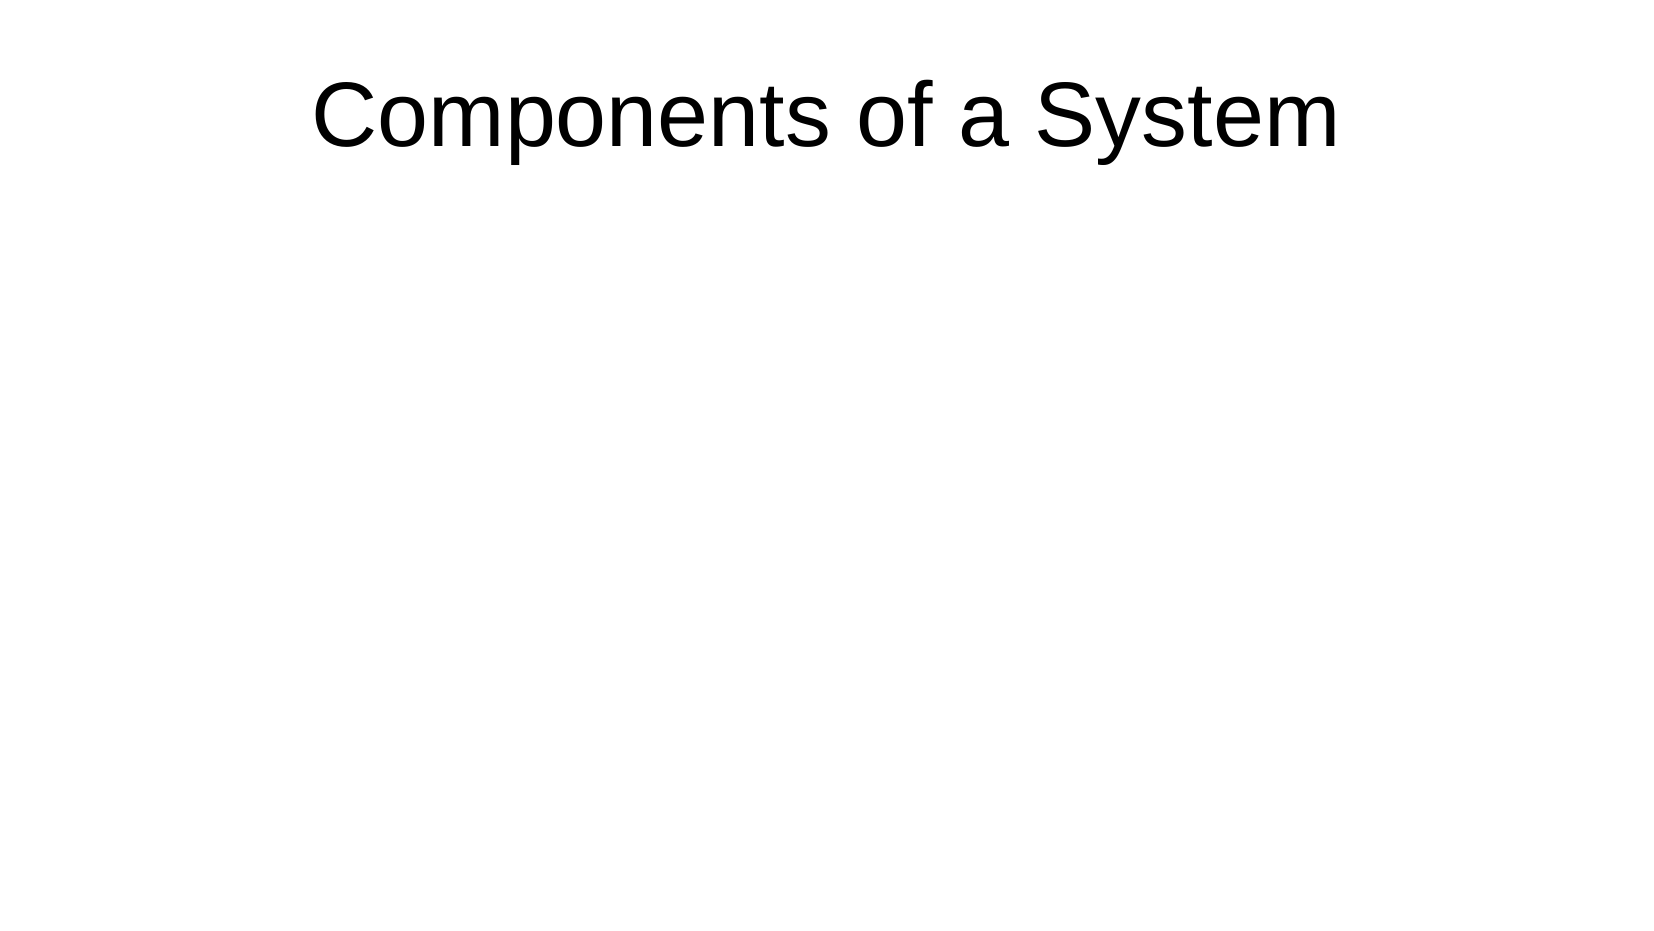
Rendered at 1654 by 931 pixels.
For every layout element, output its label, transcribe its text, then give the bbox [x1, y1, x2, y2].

title Components of a System [82, 37, 1571, 193]
